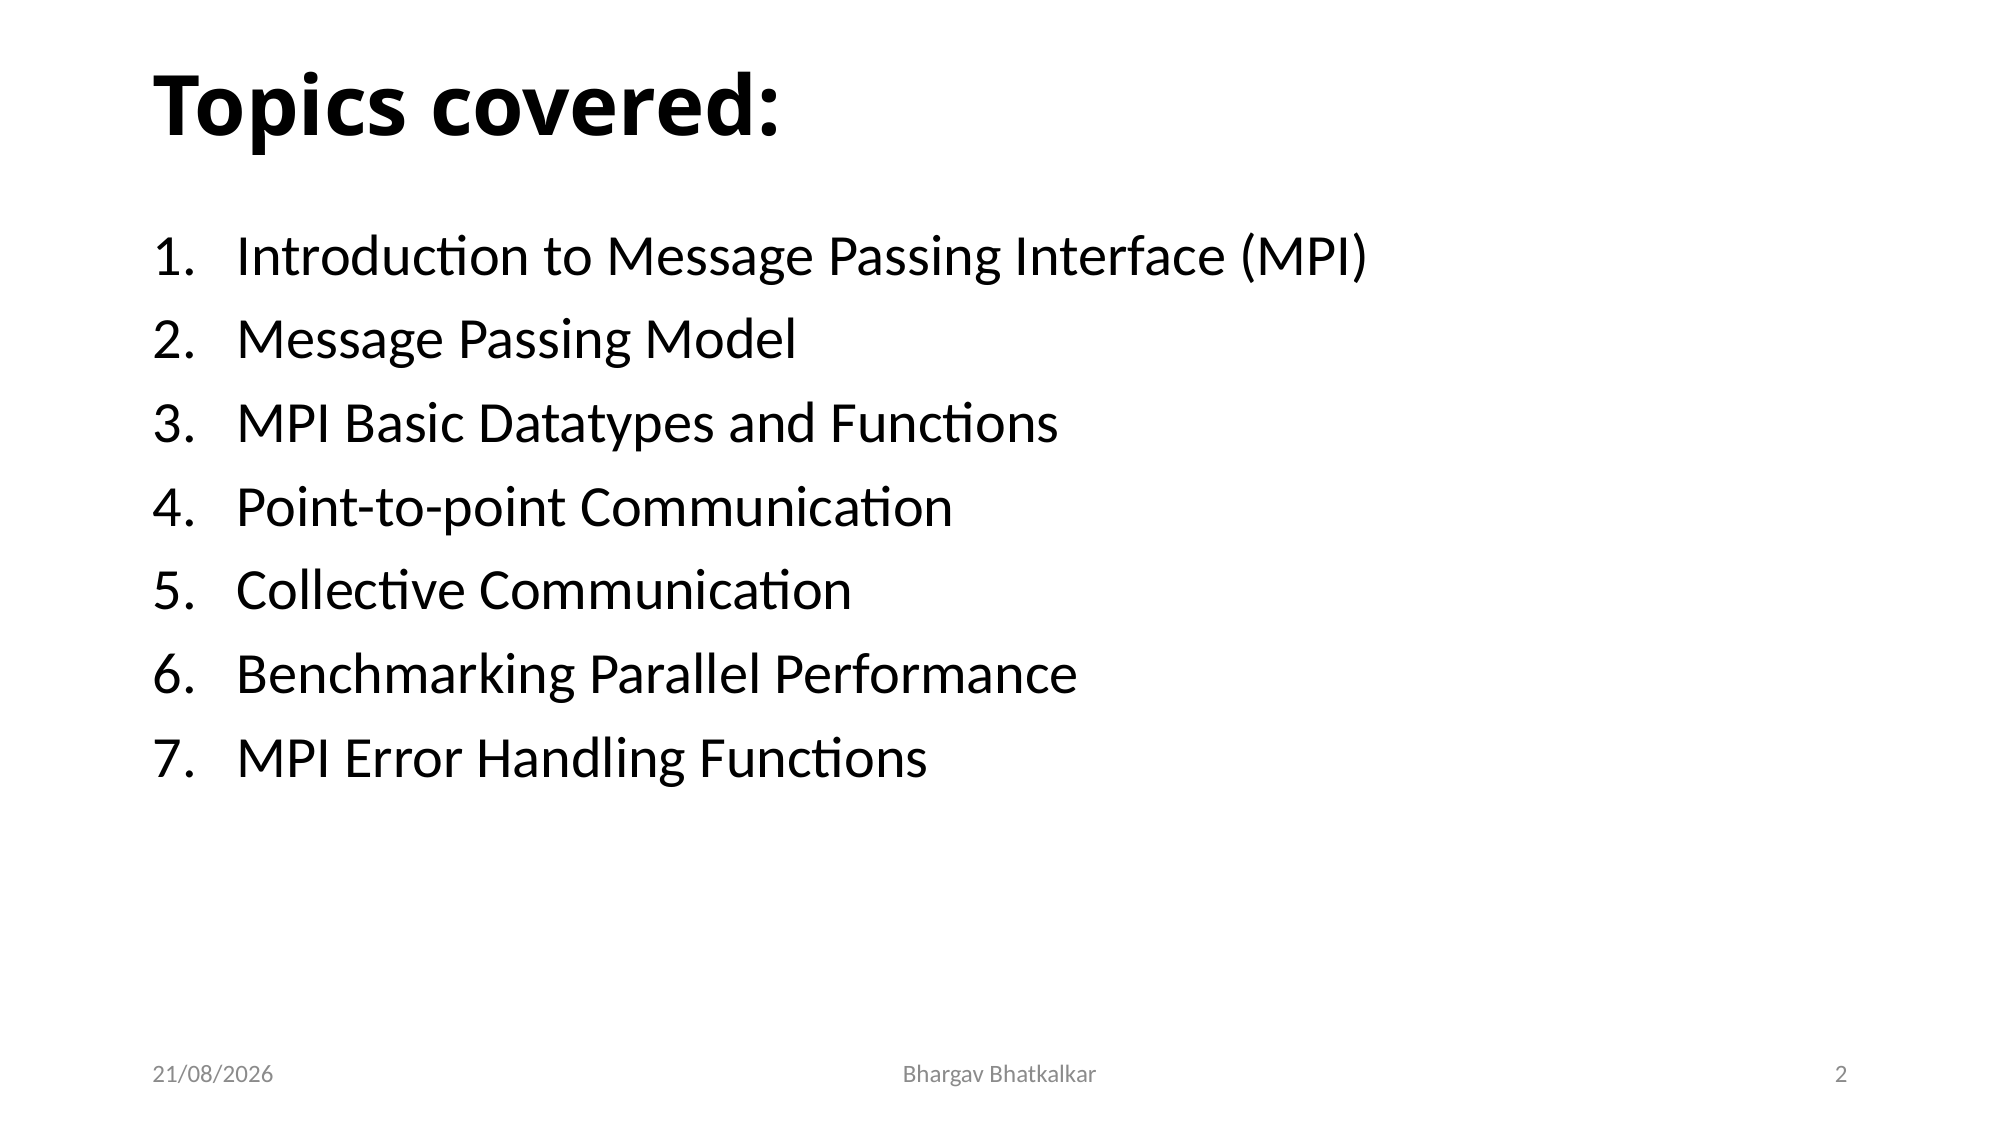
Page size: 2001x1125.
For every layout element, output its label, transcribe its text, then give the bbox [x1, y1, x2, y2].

footer Bhargav Bhatkalkar [662, 1042, 1338, 1103]
slide_number <number> [1412, 1042, 1863, 1103]
list Introduction to Message Passing Interface (MPI) Message Passing Model MPI Basic Datatypes and Functions Point-to-point Communication Collective Communication Benchmarking Parallel Performance MPI Error Handling Functions [137, 217, 1863, 932]
title Topics covered: [137, 0, 1863, 217]
slide_number 25/02/2021 [137, 1042, 588, 1103]
